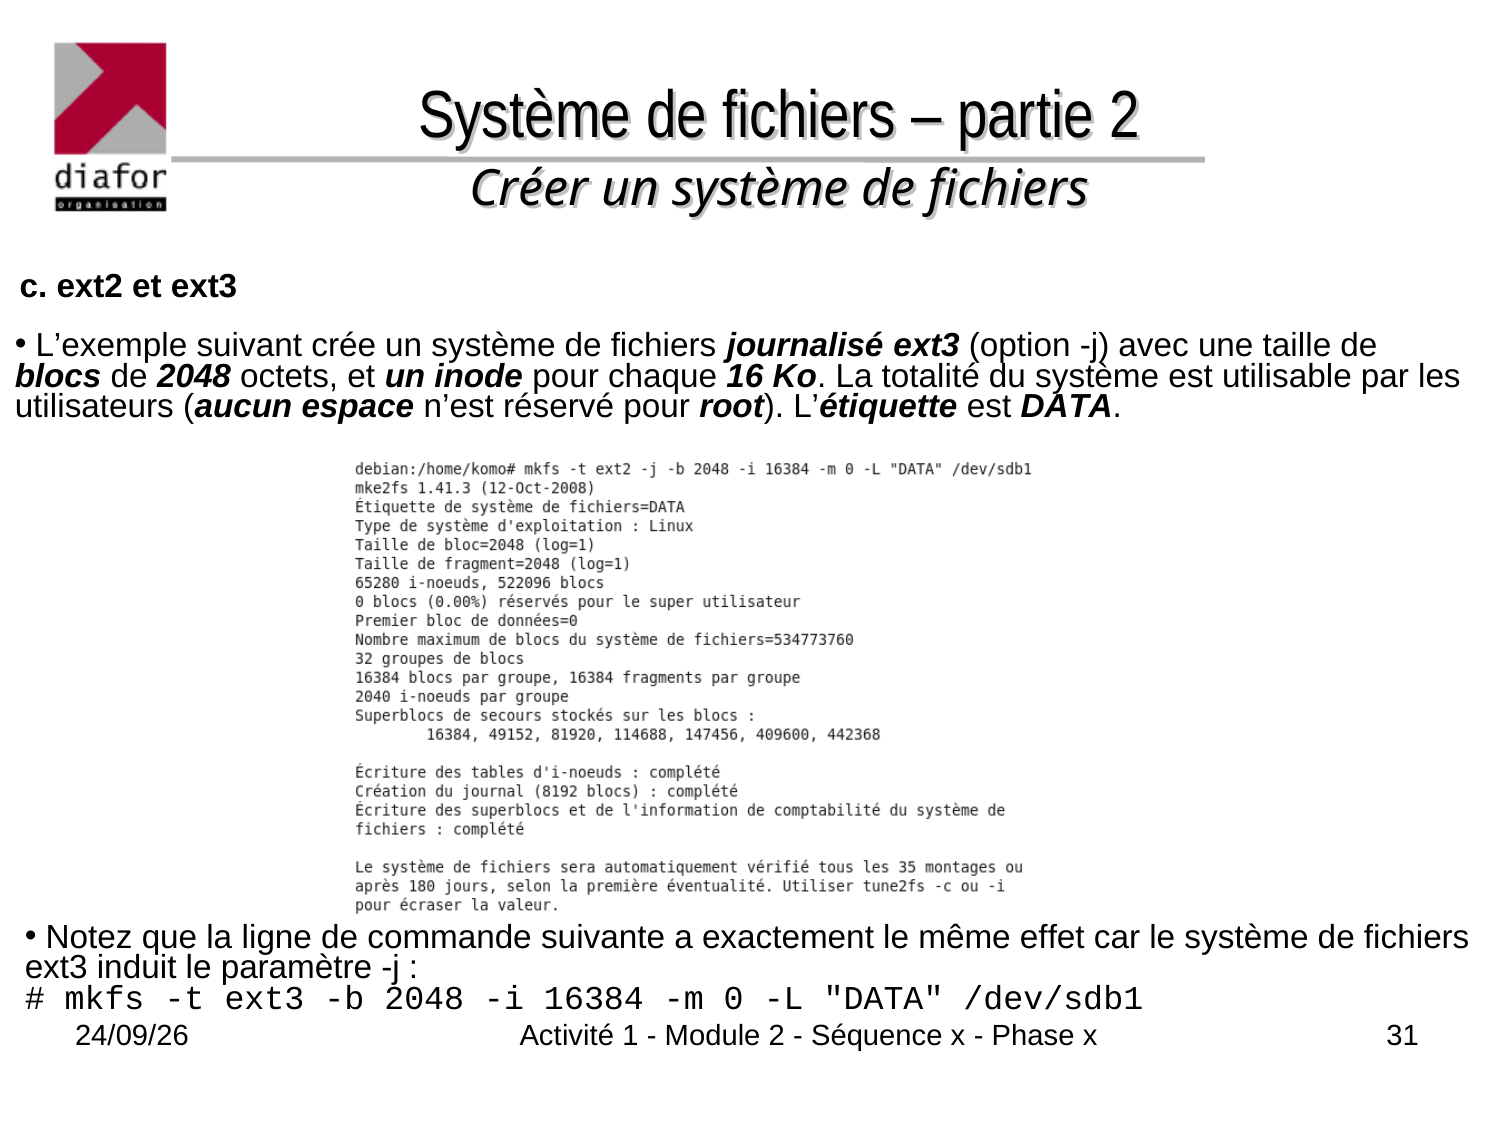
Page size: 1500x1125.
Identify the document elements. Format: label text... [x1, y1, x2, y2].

text_box c. ext2 et ext3 [4, 265, 532, 311]
title Système de fichiers – partie 2 Créer un système de fichiers [104, 45, 1455, 250]
text_box Notez que la ligne de commande suivante a exactement le même effet car le système de fichiers ext3 induit le paramètre -j : # mkfs -t ext3 -b 2048 -i 16384 -m 0 -L "DATA" /dev/sdb1 [9, 917, 1500, 1054]
picture [53, 42, 168, 213]
text_box L’exemple suivant crée un système de fichiers journalisé ext3 (option -j) avec une taille de blocs de 2048 octets, et un inode pour chaque 16 Ko. La totalité du système est utilisable par les utilisateurs (aucun espace n’est réservé pour root). L’étiquette est DATA. [0, 325, 1489, 432]
picture [354, 461, 1110, 916]
